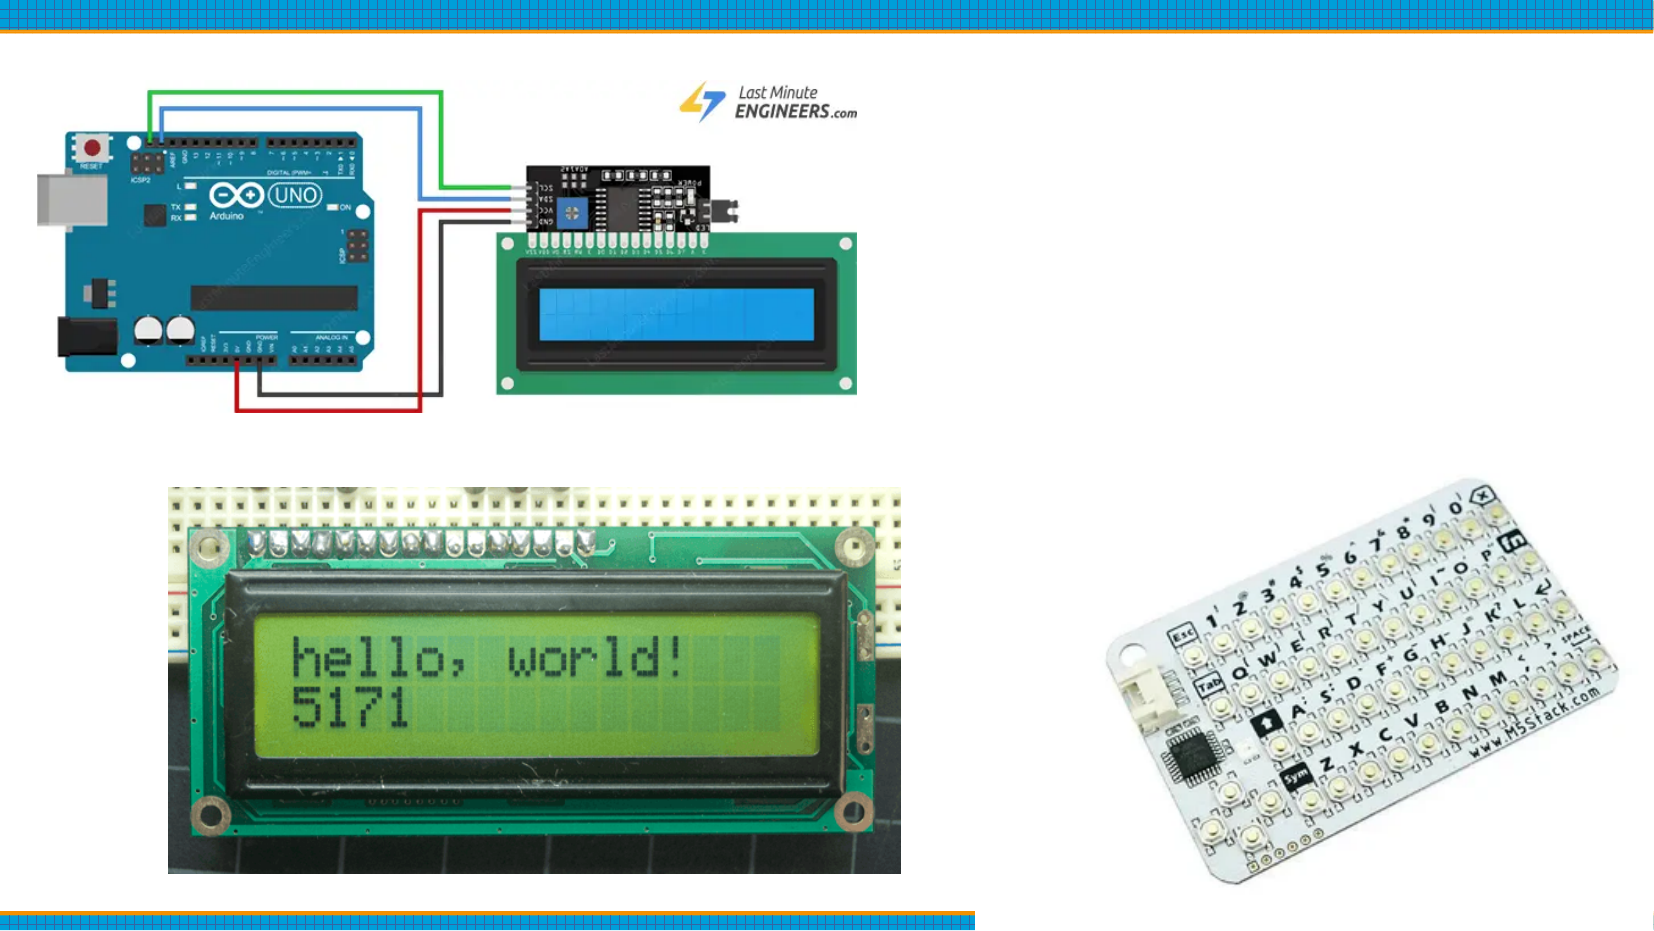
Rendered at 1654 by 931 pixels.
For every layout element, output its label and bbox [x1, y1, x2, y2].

picture [37, 80, 857, 413]
picture [975, 299, 1654, 931]
picture [168, 487, 901, 874]
